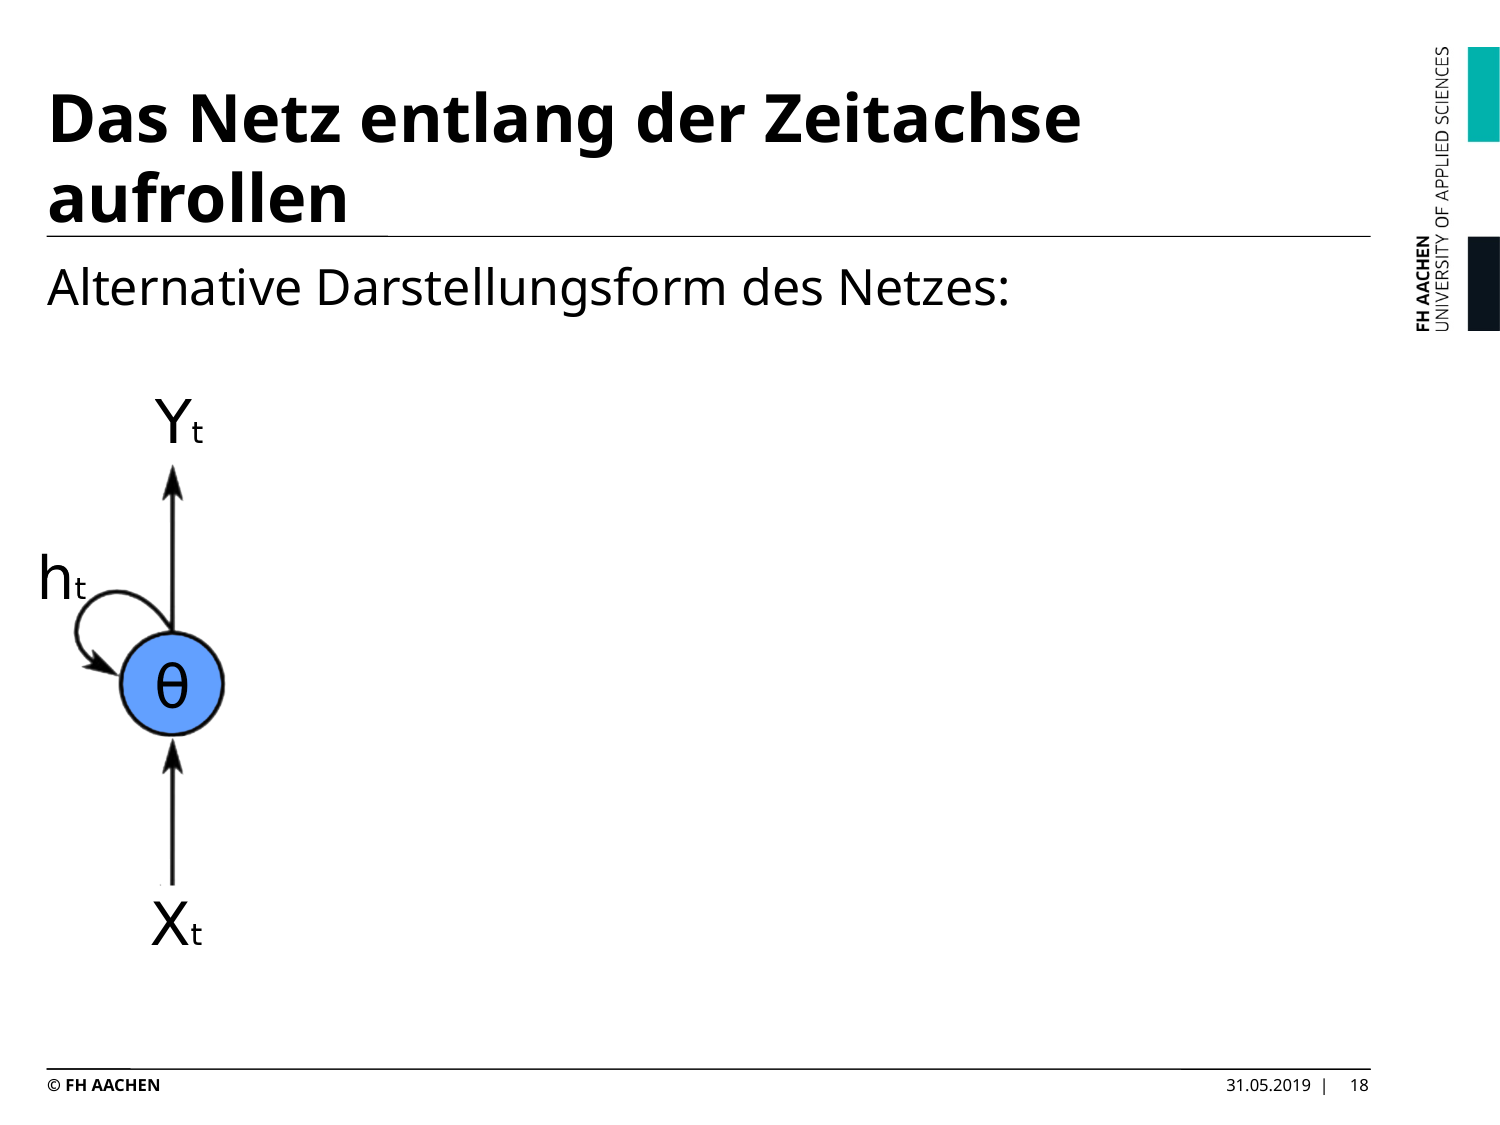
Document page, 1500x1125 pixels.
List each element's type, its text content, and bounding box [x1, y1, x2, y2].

list Alternative Darstellungsform des Netzes: [47, 255, 1371, 1047]
title Das Netz entlang der Zeitachse aufrollen [47, 76, 1371, 237]
picture [1404, 47, 1500, 331]
picture [41, 399, 226, 945]
